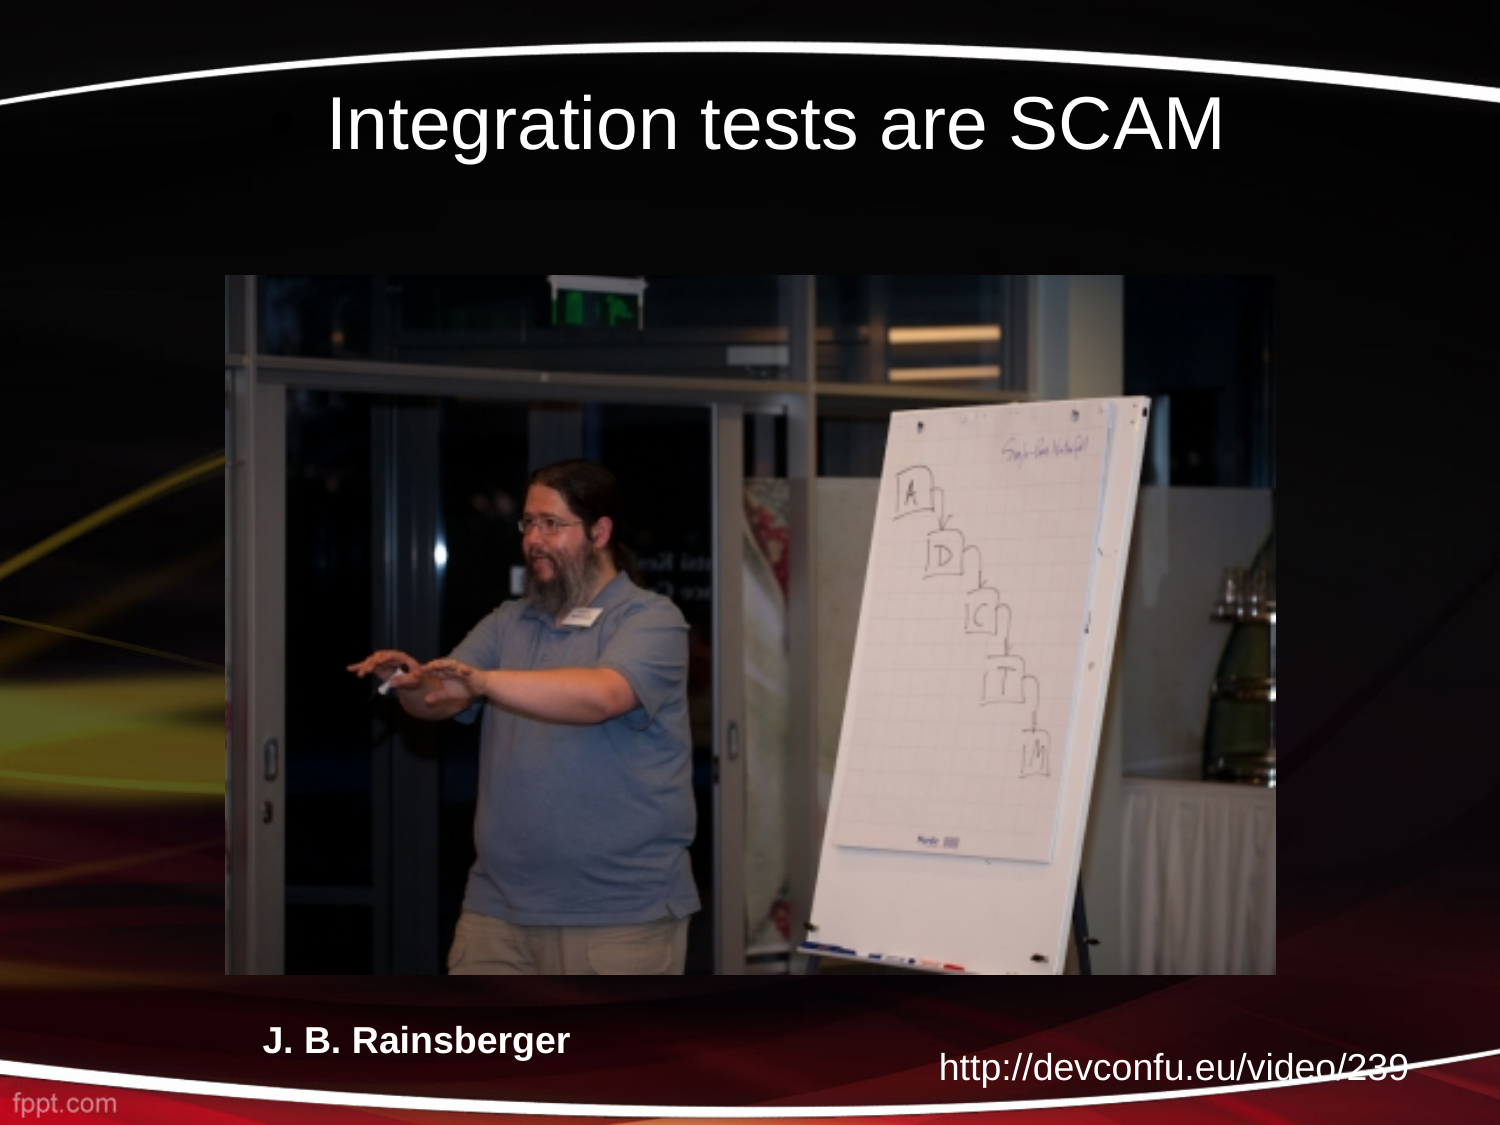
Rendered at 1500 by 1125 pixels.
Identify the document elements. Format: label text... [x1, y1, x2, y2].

list Integration tests are SCAM [90, 45, 1406, 196]
picture [0, 0, 1500, 1125]
text_box J. B. Rainsberger [212, 997, 733, 1080]
text_box http://devconfu.eu/video/239 [924, 1035, 1426, 1096]
